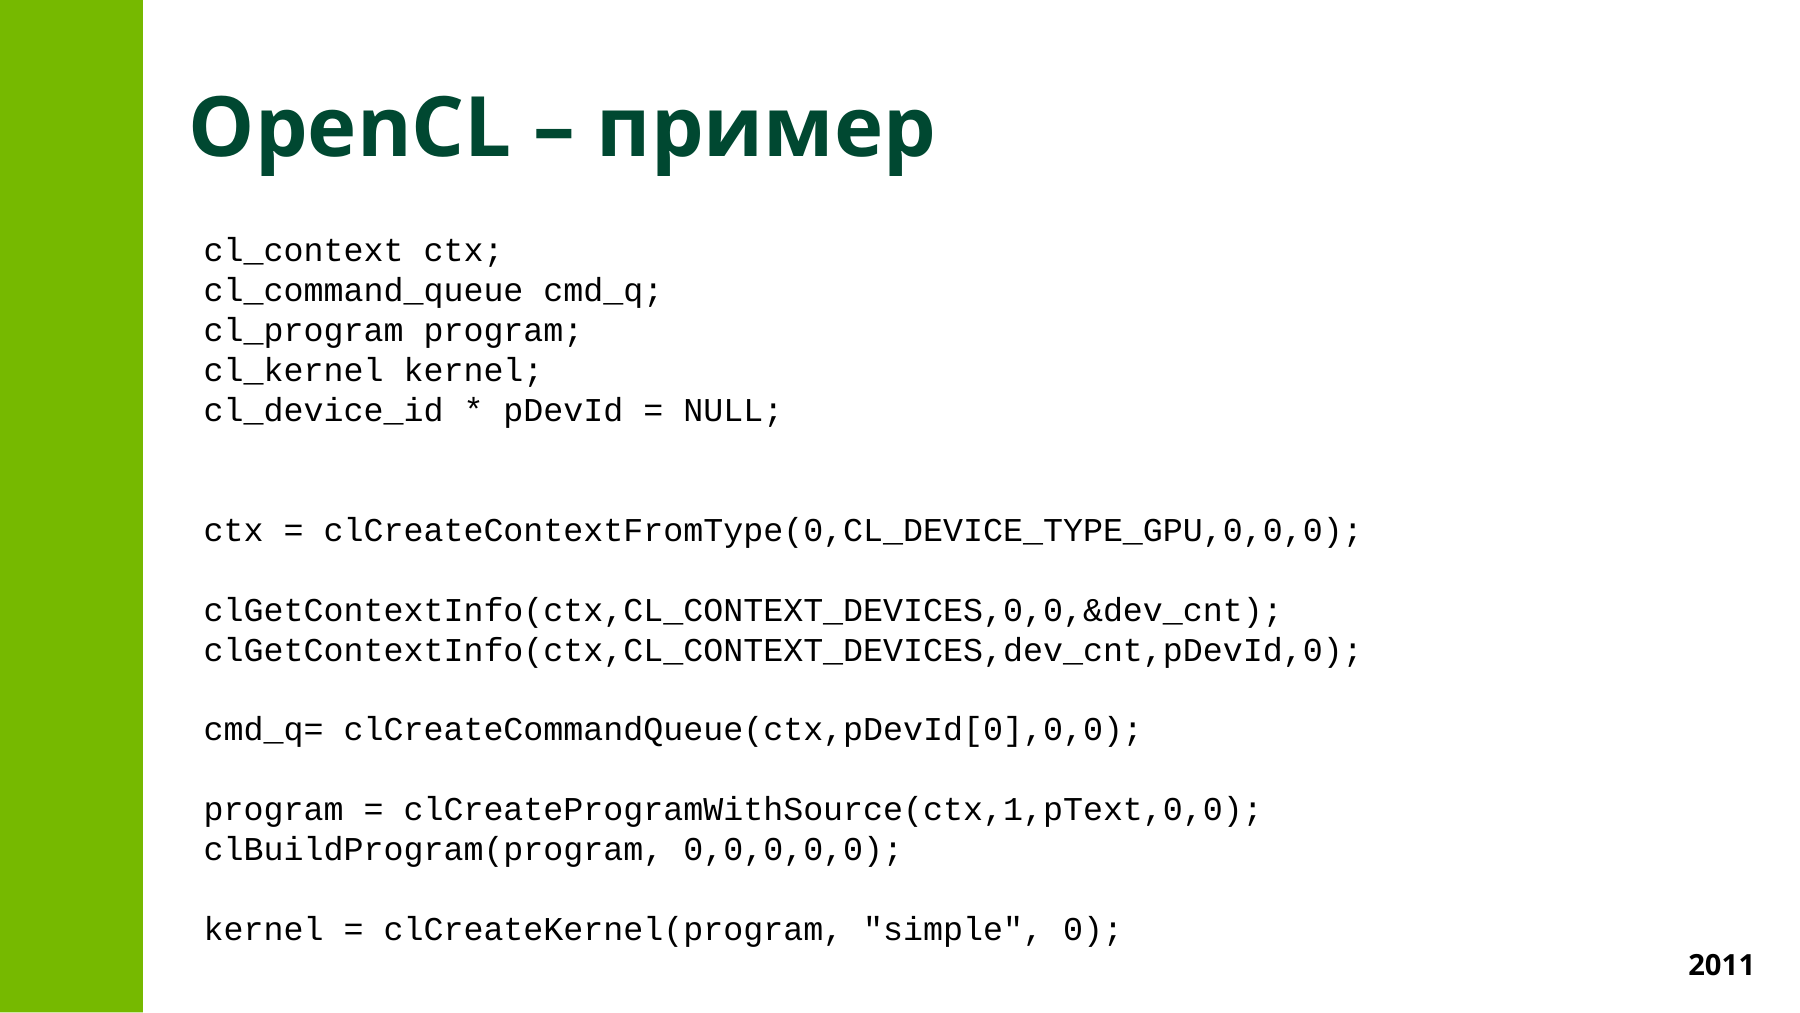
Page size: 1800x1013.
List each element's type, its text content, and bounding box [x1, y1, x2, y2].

title OpenCL – пример [188, 40, 1733, 211]
list cl_context ctx; cl_command_queue cmd_q; cl_program program; cl_kernel kernel; cl_device_id * pDevId = NULL; ctx = clCreateContextFromType(0,CL_DEVICE_TYPE_GPU,0,0,0); clGetContextInfo(ctx,CL_CONTEXT_DEVICES,0,0,&dev_cnt); clGetContextInfo(ctx,CL_CONTEXT_DEVICES,dev_cnt,pDevId,0); cmd_q= clCreateCommandQueue(ctx,pDevId[0],0,0); program = clCreateProgramWithSource(ctx,1,pText,0,0); clBuildProgram(program, 0,0,0,0,0); kernel = clCreateKernel(program, "simple", 0); [188, 221, 1733, 970]
